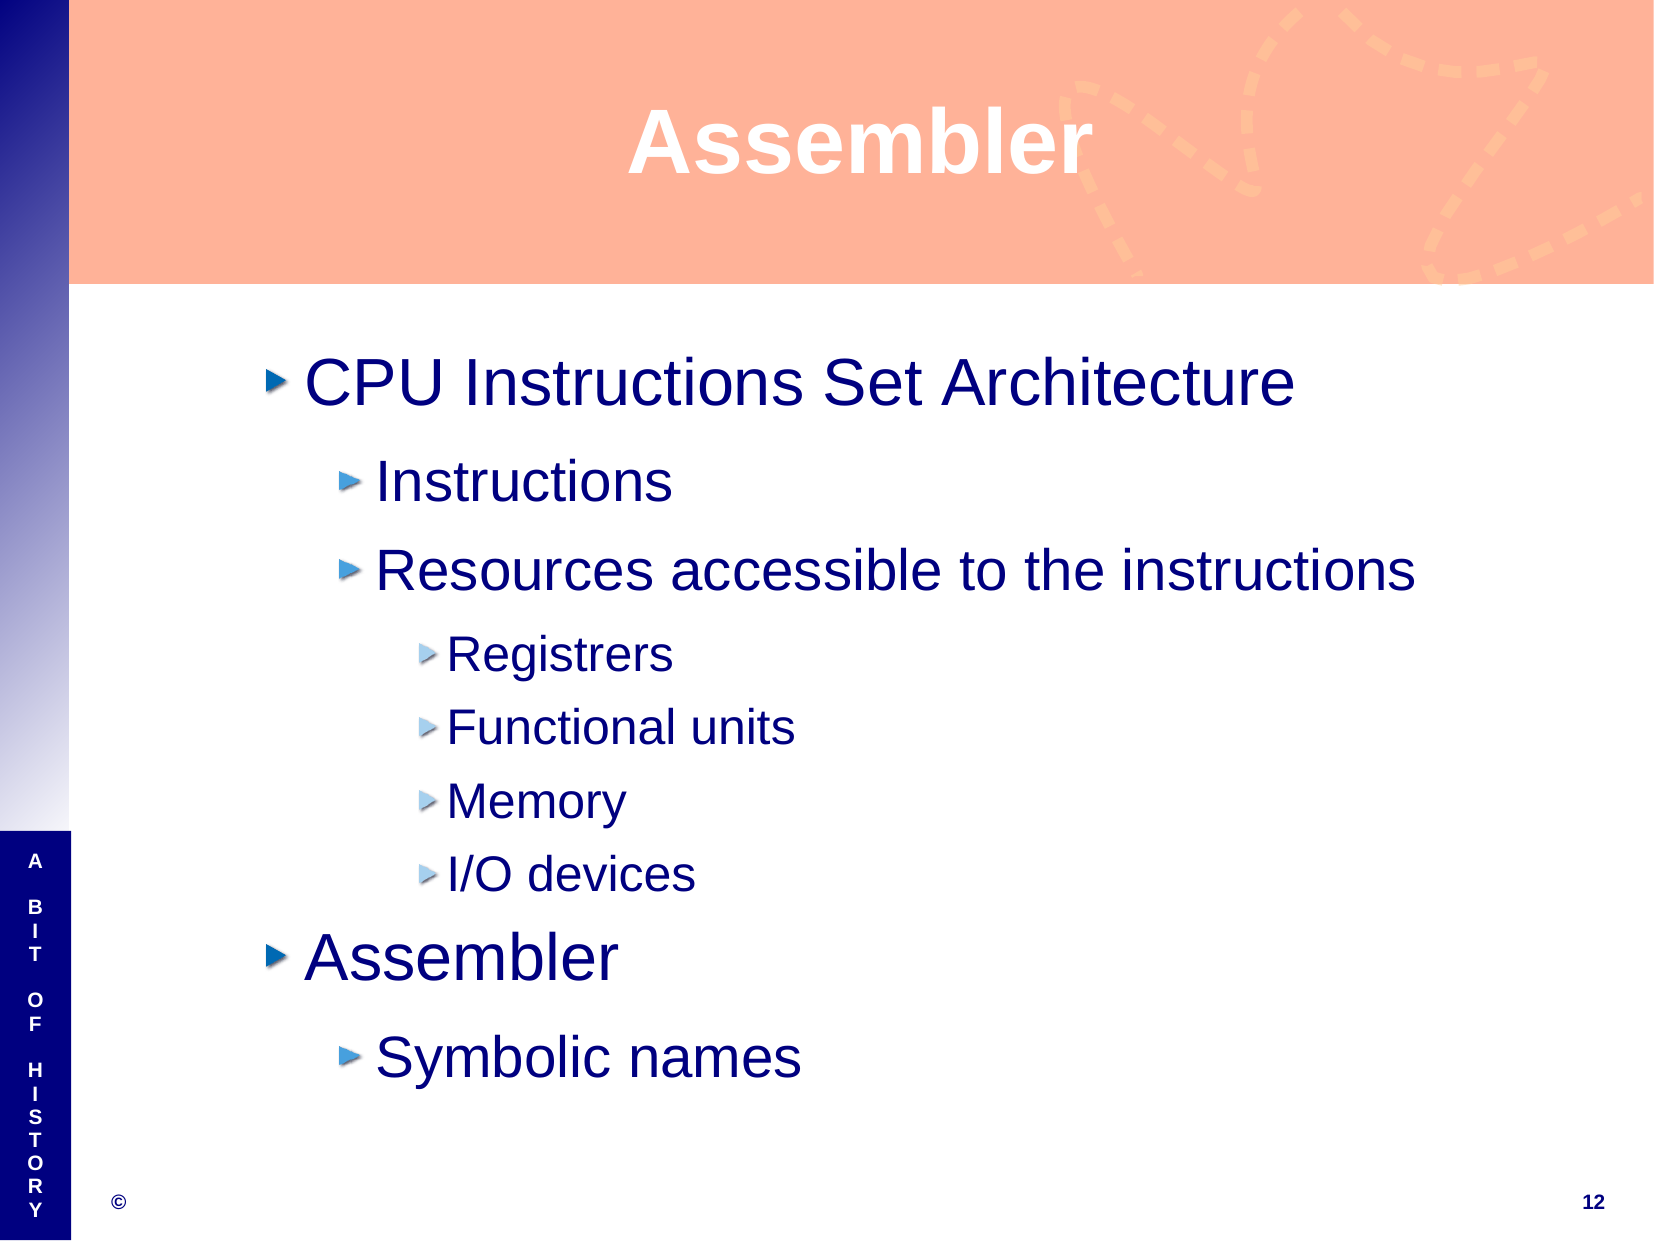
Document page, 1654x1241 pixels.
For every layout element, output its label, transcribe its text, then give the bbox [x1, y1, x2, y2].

text_box A B I T O F H I S T O R Y [0, 830, 71, 1241]
list CPU Instructions Set Architecture Instructions Resources accessible to the instructions Registrers Functional units Memory I/O devices Assembler Symbolic names [233, 344, 1419, 1154]
title Assembler [104, 37, 1617, 246]
